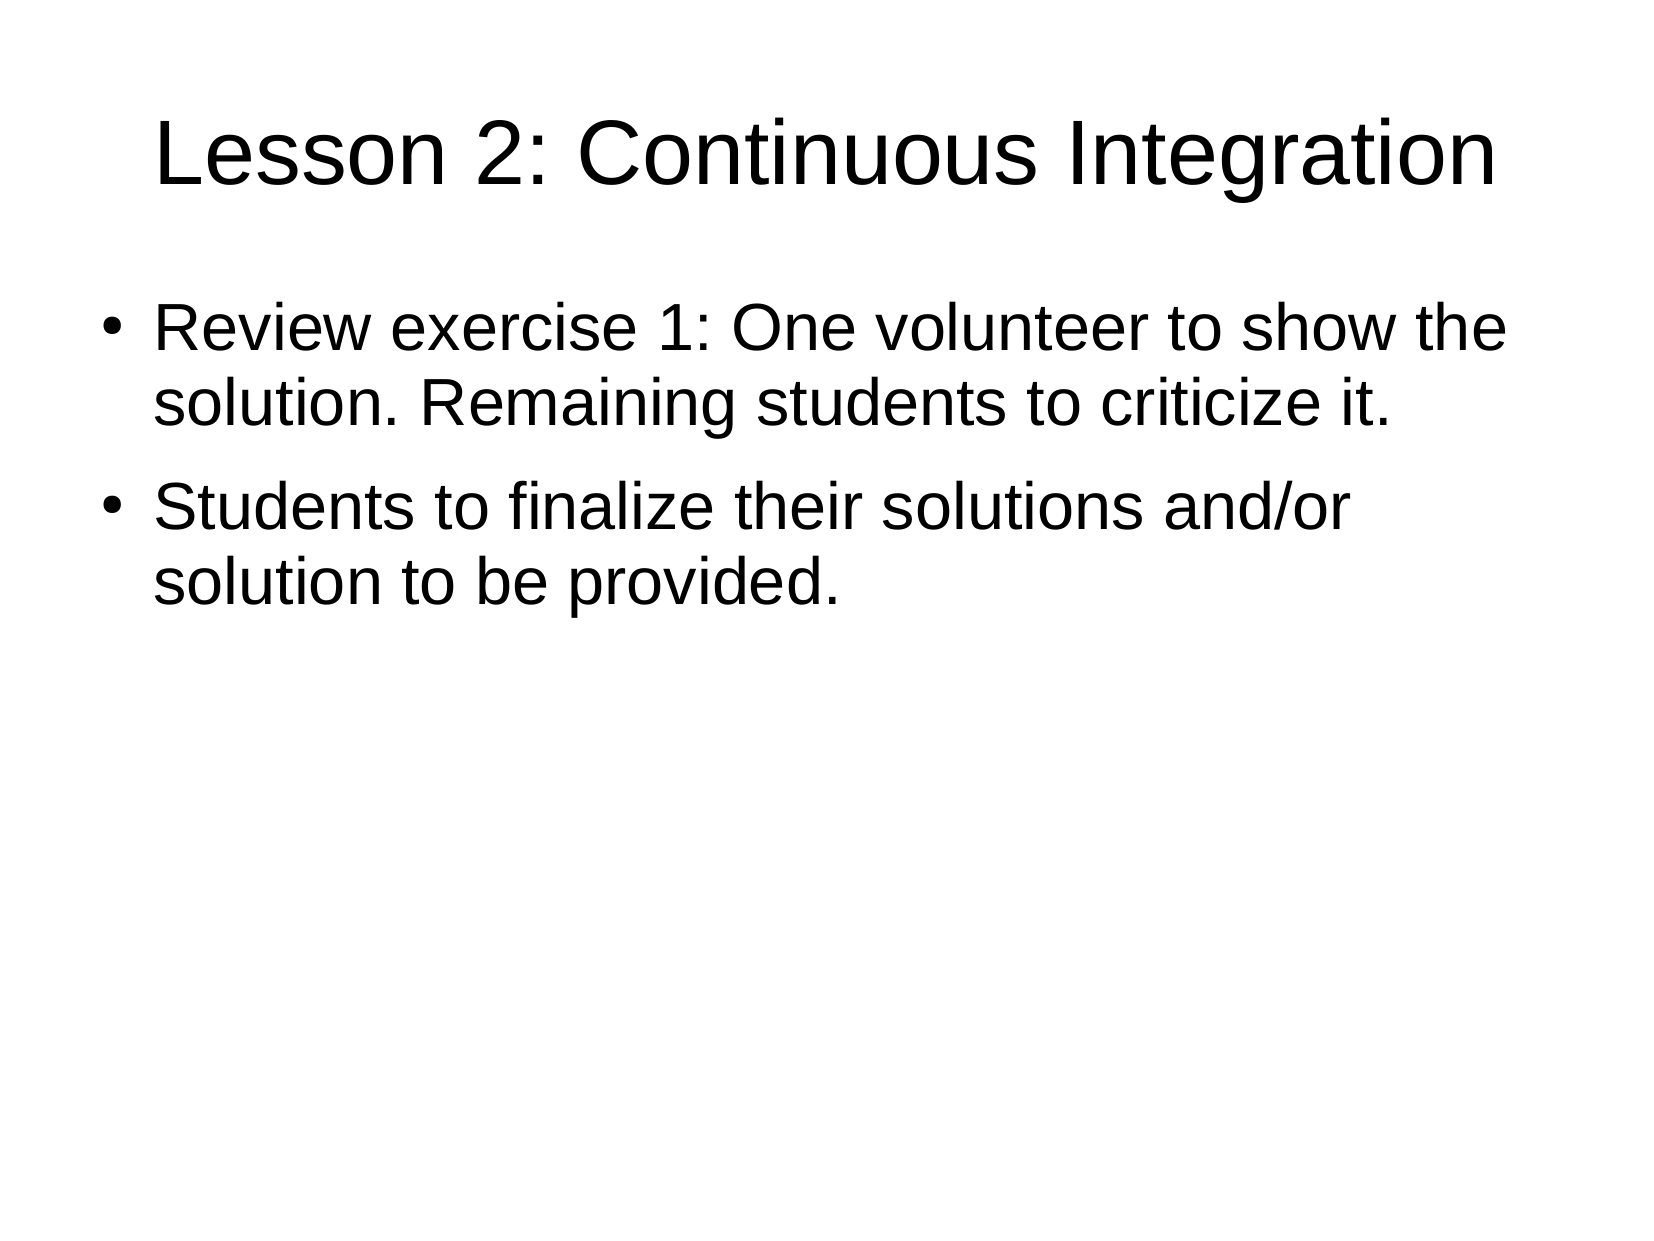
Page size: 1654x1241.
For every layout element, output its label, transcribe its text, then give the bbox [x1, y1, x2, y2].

list Review exercise 1: One volunteer to show the solution. Remaining students to criticize it. Students to finalize their solutions and/or solution to be provided. [82, 290, 1571, 1010]
title Lesson 2: Continuous Integration [82, 49, 1571, 257]
